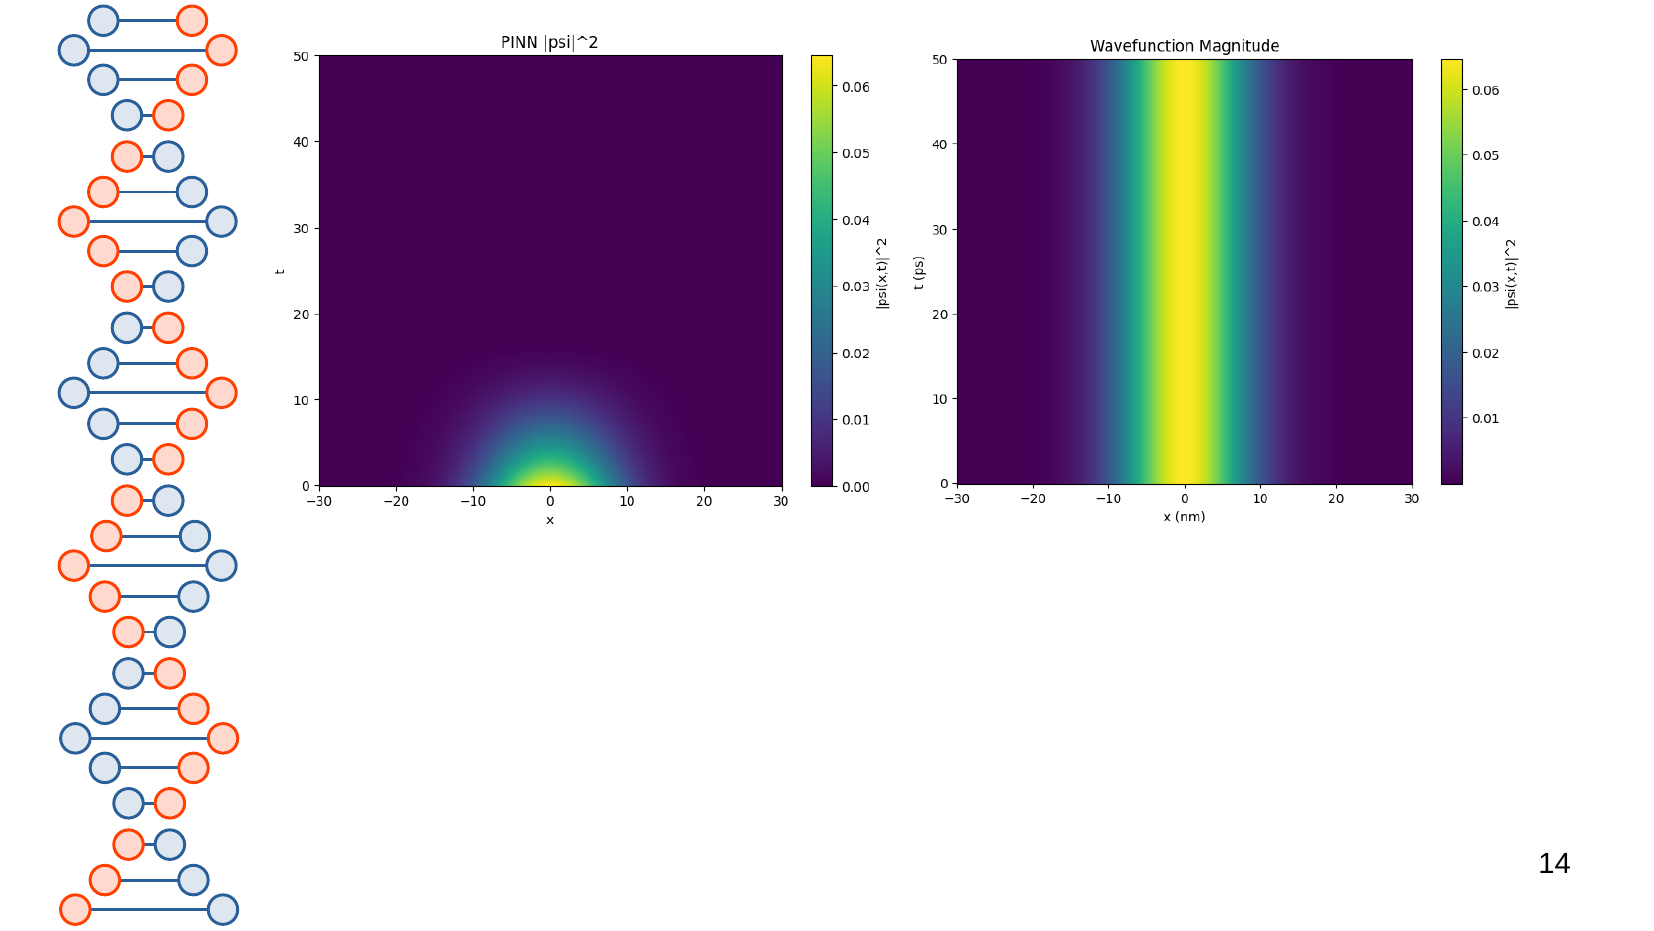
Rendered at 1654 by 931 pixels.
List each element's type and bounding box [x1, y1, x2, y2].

picture [904, 29, 1526, 532]
picture [265, 25, 897, 535]
